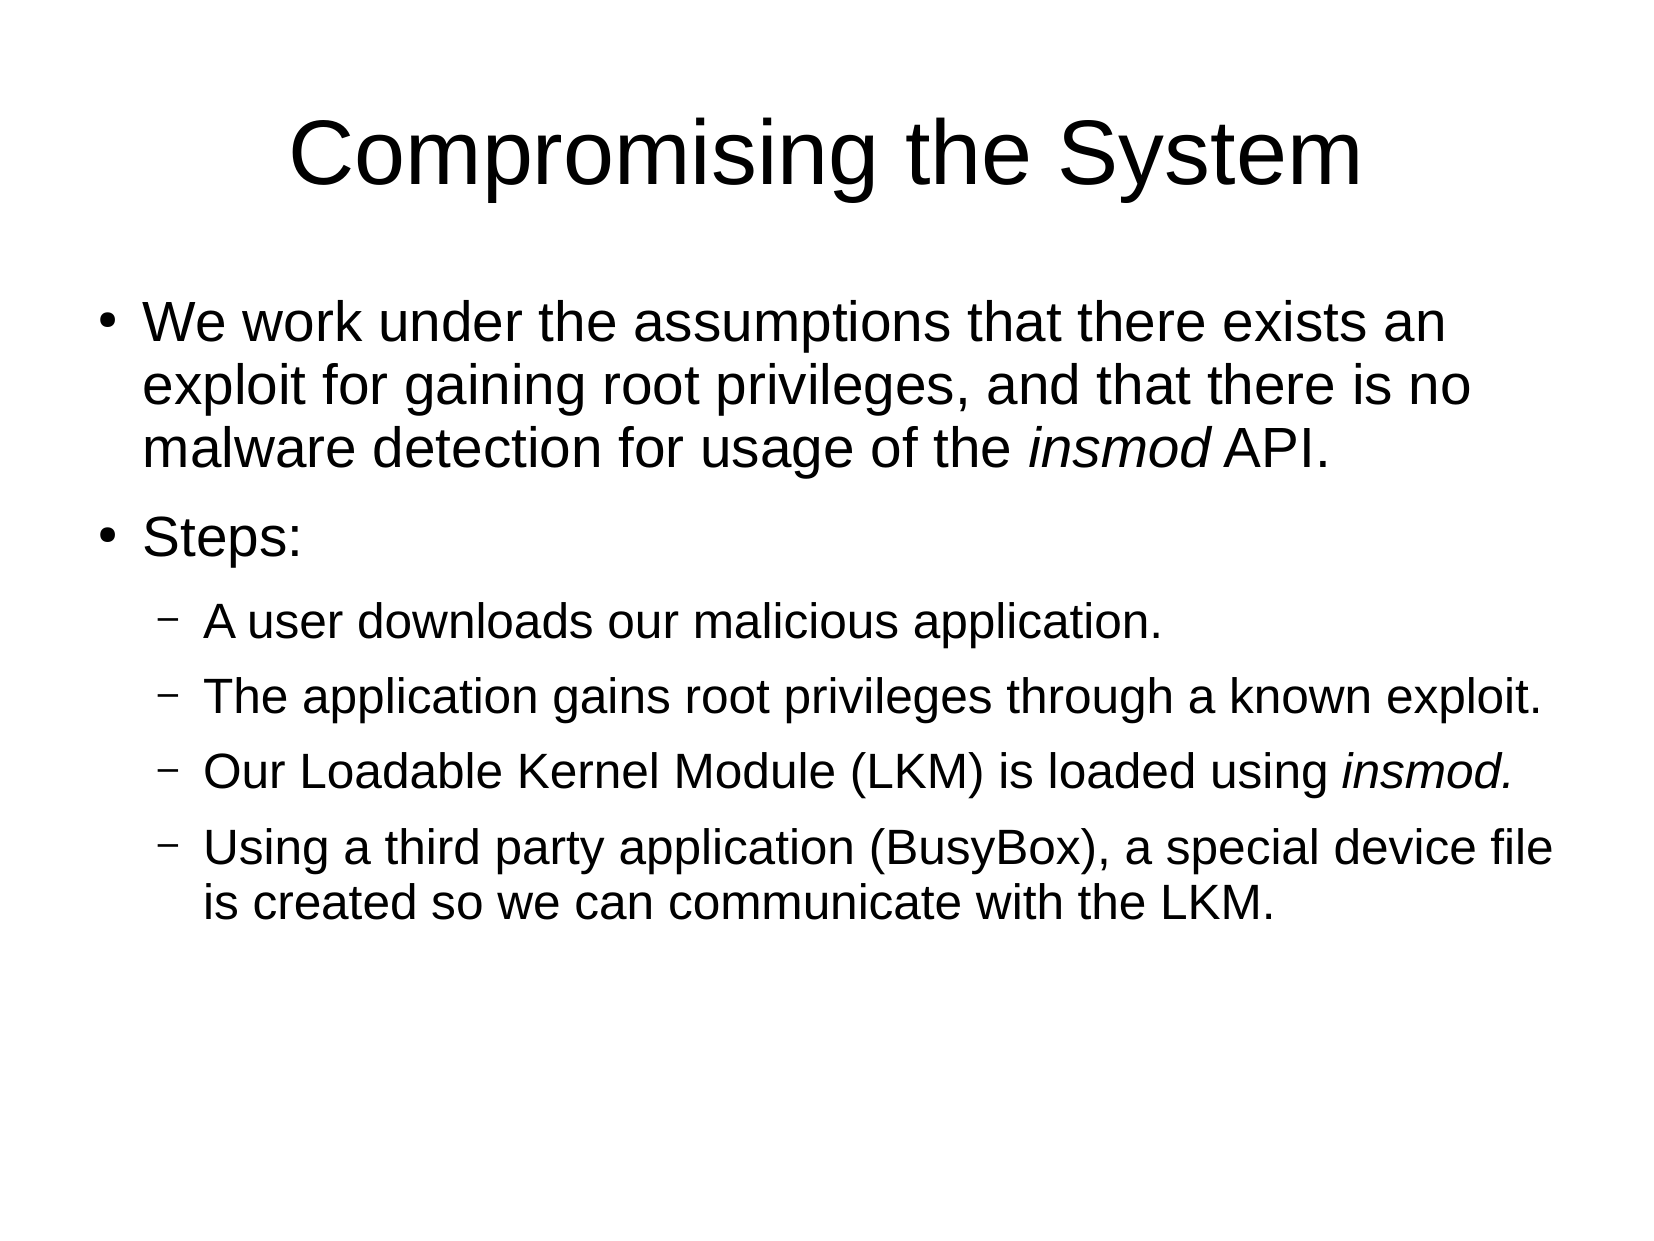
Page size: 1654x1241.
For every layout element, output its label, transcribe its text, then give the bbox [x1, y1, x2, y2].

title Compromising the System [82, 49, 1571, 257]
list We work under the assumptions that there exists an exploit for gaining root privileges, and that there is no malware detection for usage of the insmod API. Steps: A user downloads our malicious application. The application gains root privileges through a known exploit. Our Loadable Kernel Module (LKM) is loaded using insmod. Using a third party application (BusyBox), a special device file is created so we can communicate with the LKM. [82, 290, 1571, 1010]
